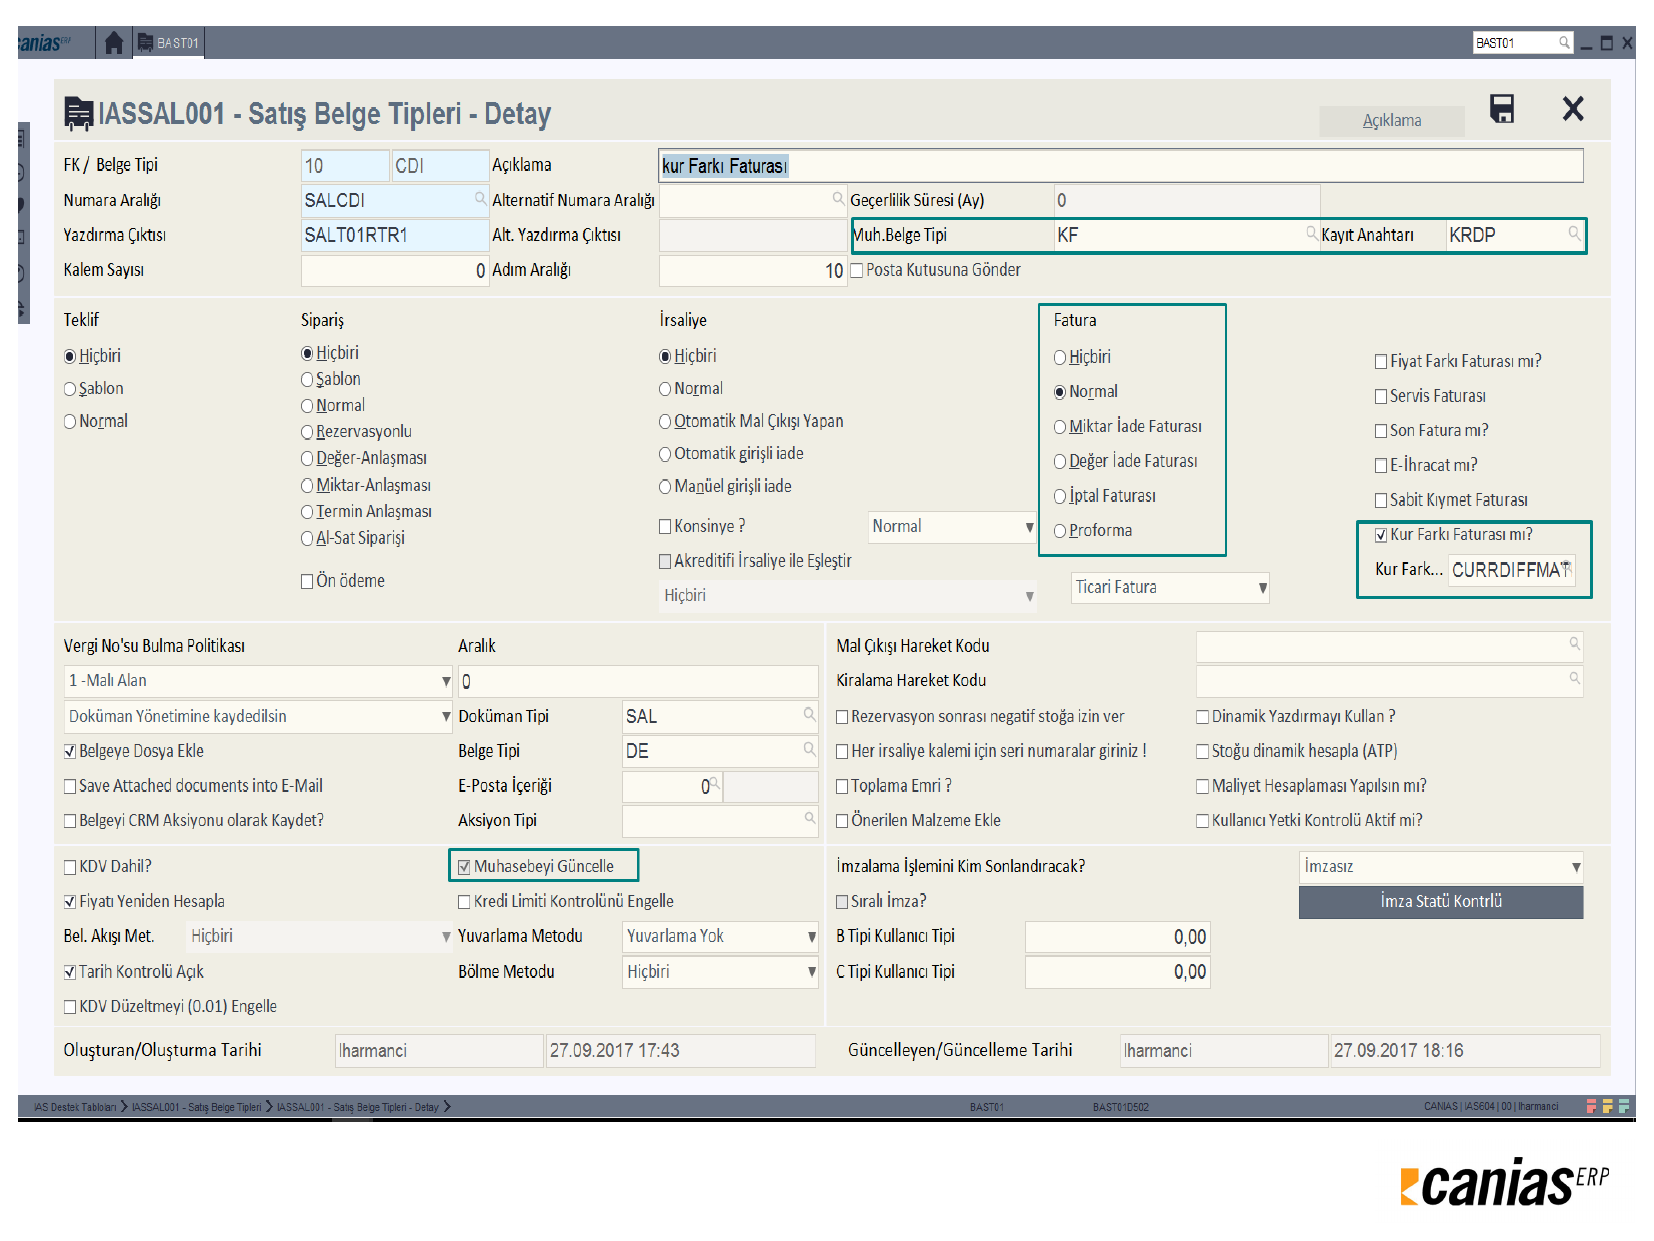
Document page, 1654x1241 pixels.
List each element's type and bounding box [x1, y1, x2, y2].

picture [18, 26, 1636, 1123]
picture [1375, 1139, 1635, 1223]
